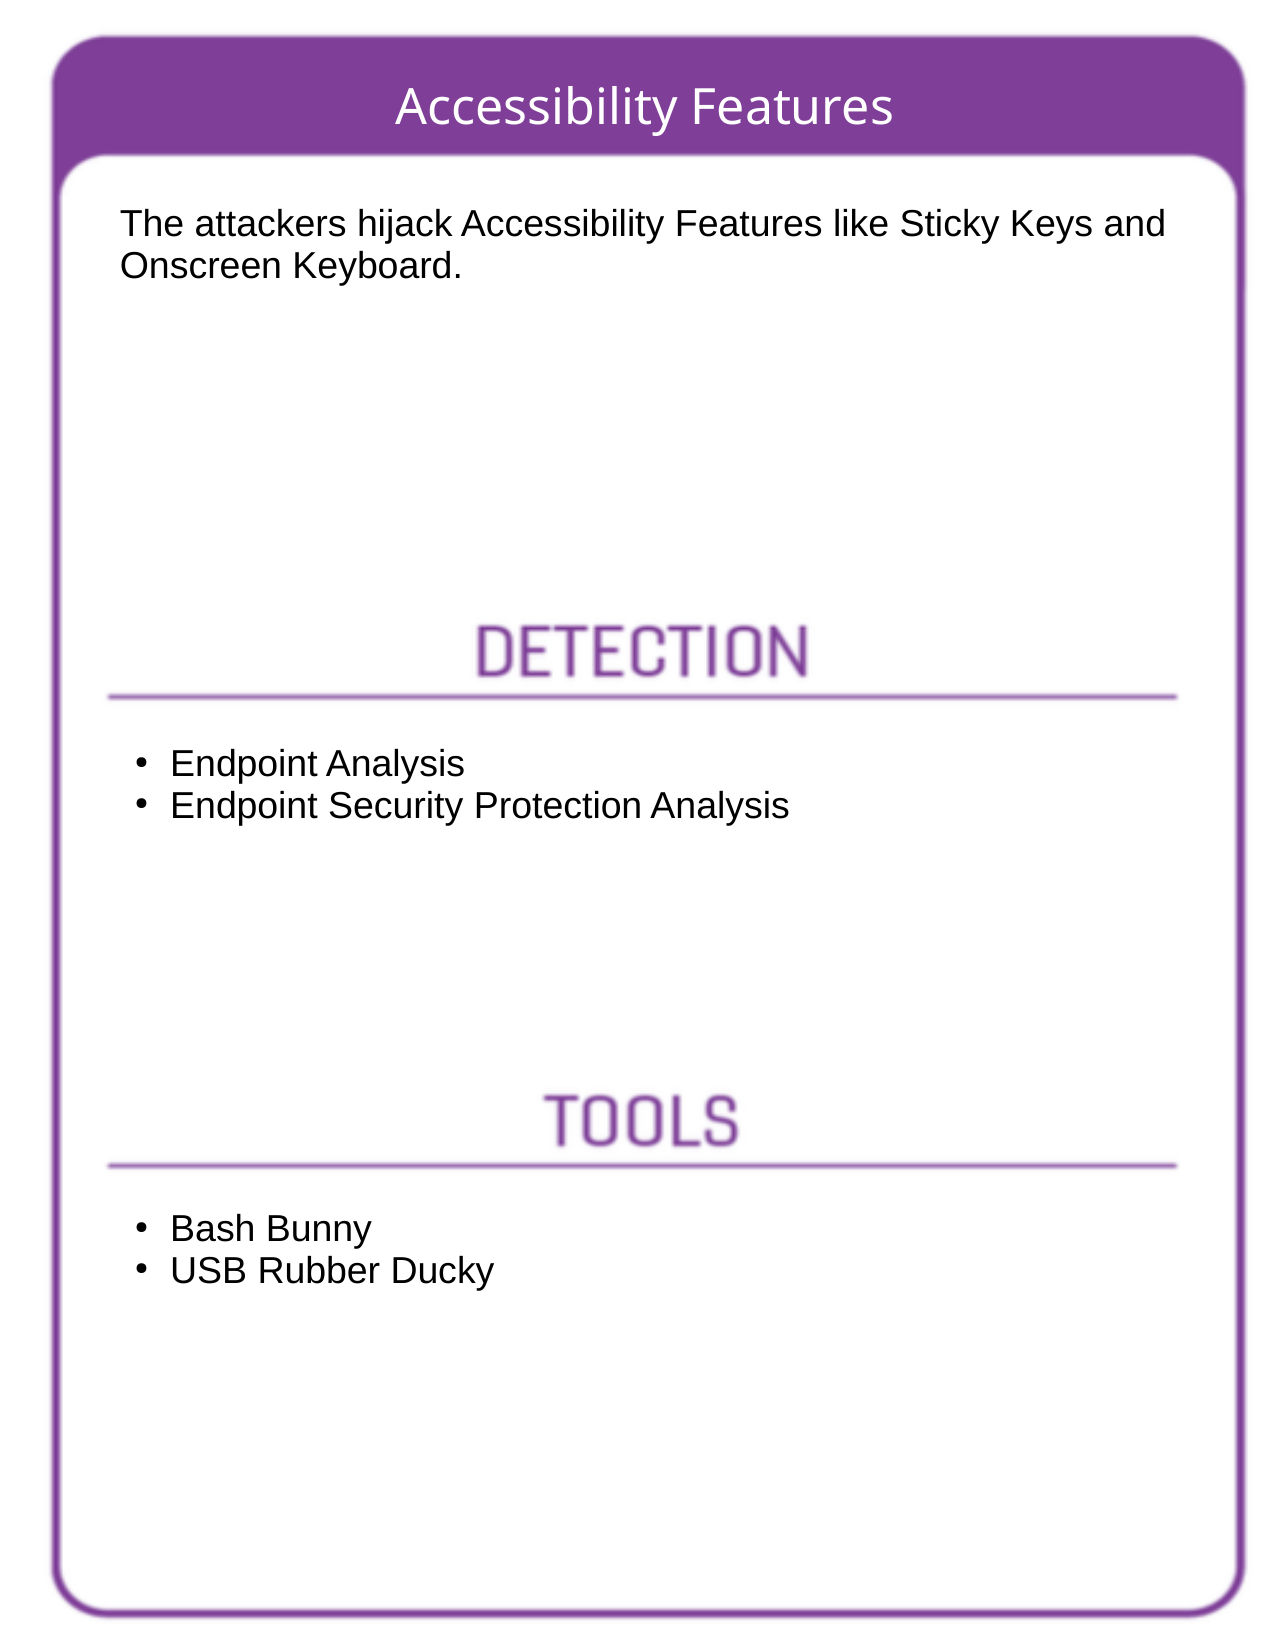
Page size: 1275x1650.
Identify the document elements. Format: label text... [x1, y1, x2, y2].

text_box Bash Bunny USB Rubber Ducky [119, 1199, 1170, 1346]
text_box The attackers hijack Accessibility Features like Sticky Keys and Onscreen Keyboard. [104, 194, 1185, 294]
text_box Endpoint Analysis Endpoint Security Protection Analysis [119, 734, 1155, 839]
picture [2, 0, 1275, 1650]
text_box Accessibility Features [89, 54, 1200, 156]
